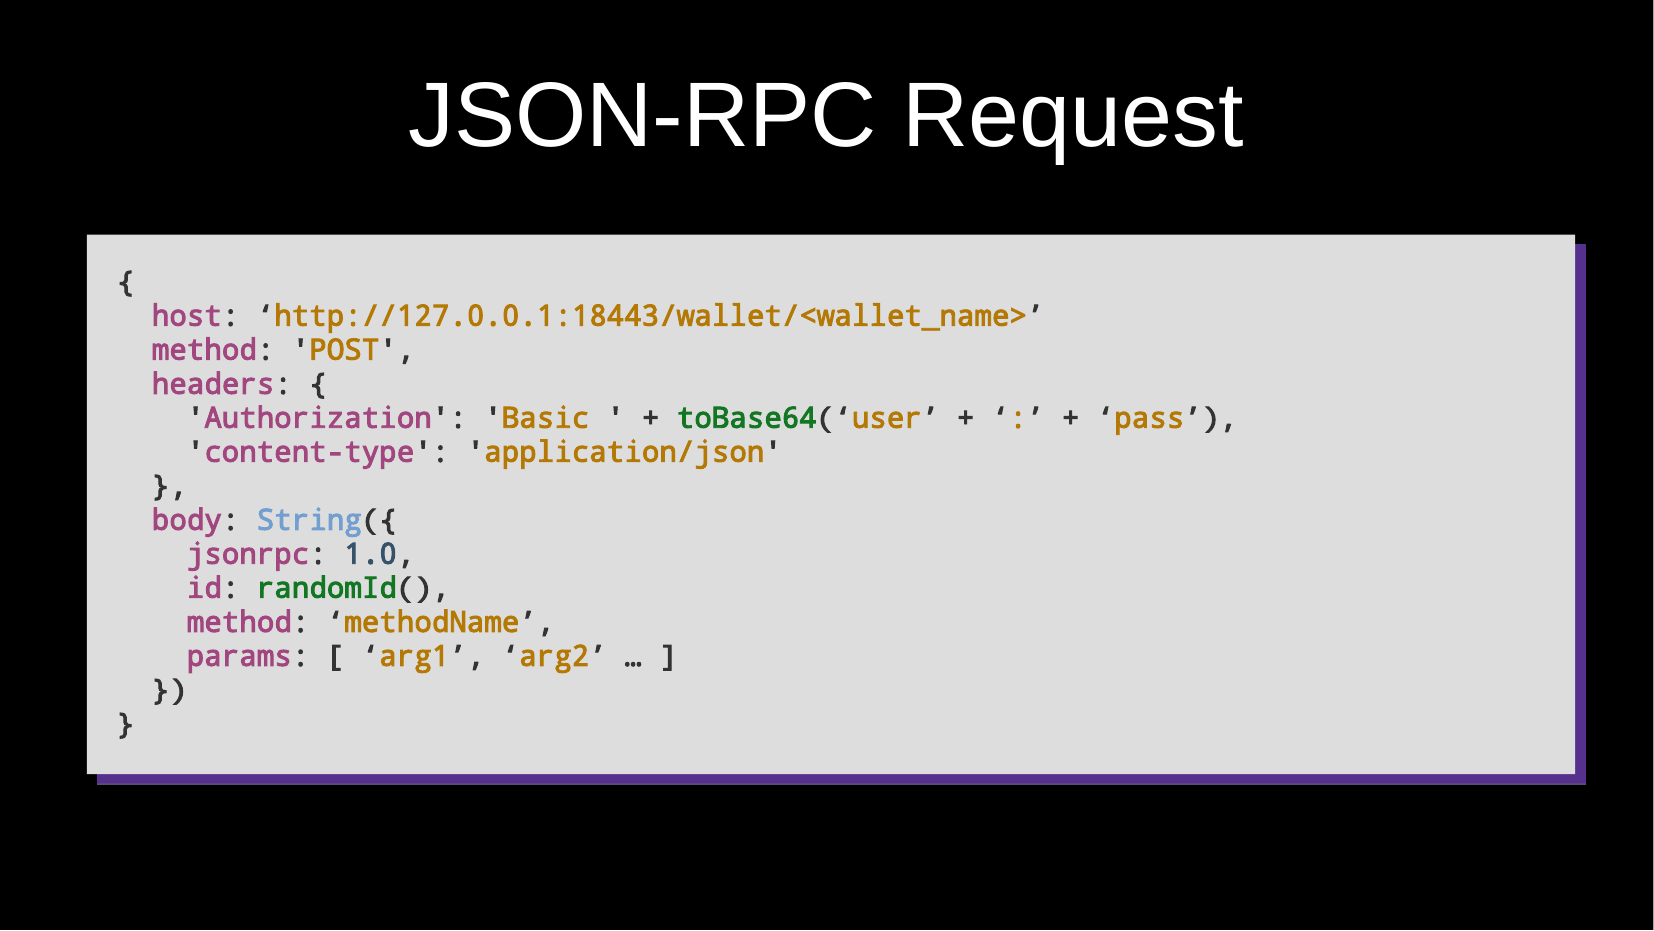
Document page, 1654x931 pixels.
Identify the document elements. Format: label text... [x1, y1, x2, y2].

title JSON-RPC Request [82, 37, 1571, 193]
list { host: ‘http://127.0.0.1:18443/wallet/<wallet_name>’ method: 'POST', headers: { 'Authorization': 'Basic ' + toBase64(‘user’ + ‘:’ + ‘pass’), 'content-type': 'application/json' }, body: String({ jsonrpc: 1.0, id: randomId(), method: ‘methodName’, params: [ ‘arg1’, ‘arg2’ … ] }) } [86, 234, 1576, 775]
